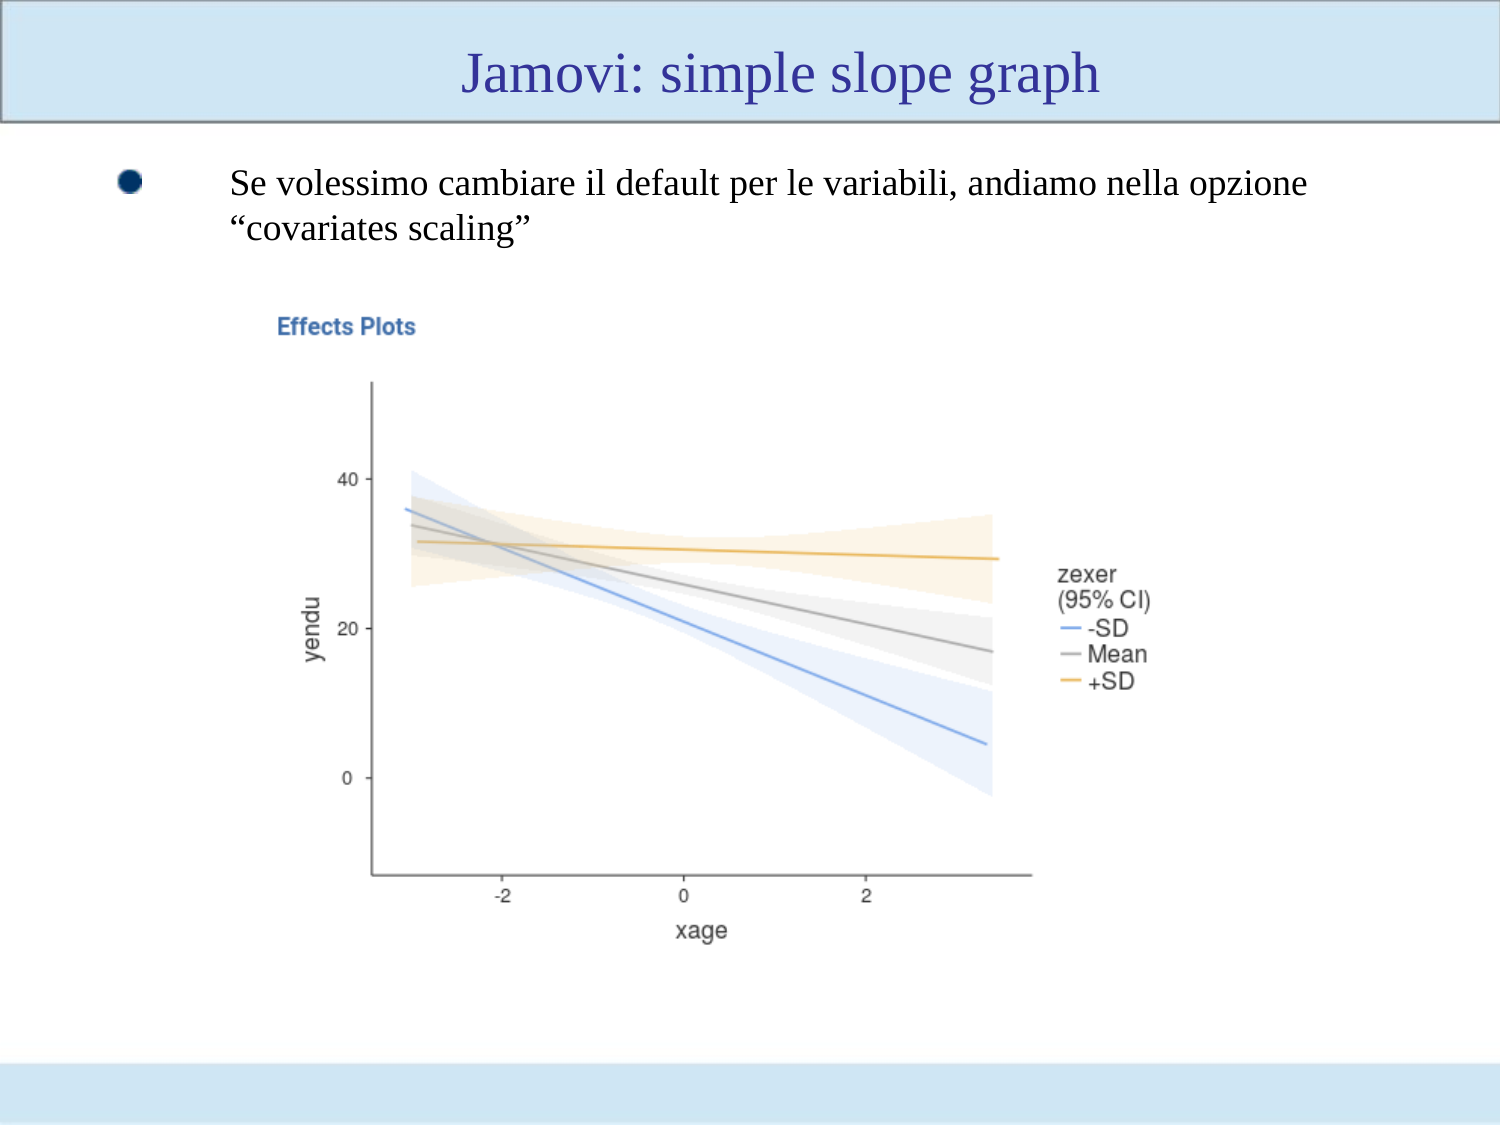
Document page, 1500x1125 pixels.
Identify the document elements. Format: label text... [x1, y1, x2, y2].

title Jamovi: simple slope graph [249, 21, 1313, 117]
text_box Se volessimo cambiare il default per le variabili, andiamo nella opzione “covariates scaling” [99, 149, 1463, 256]
picture [0, 0, 1500, 1125]
